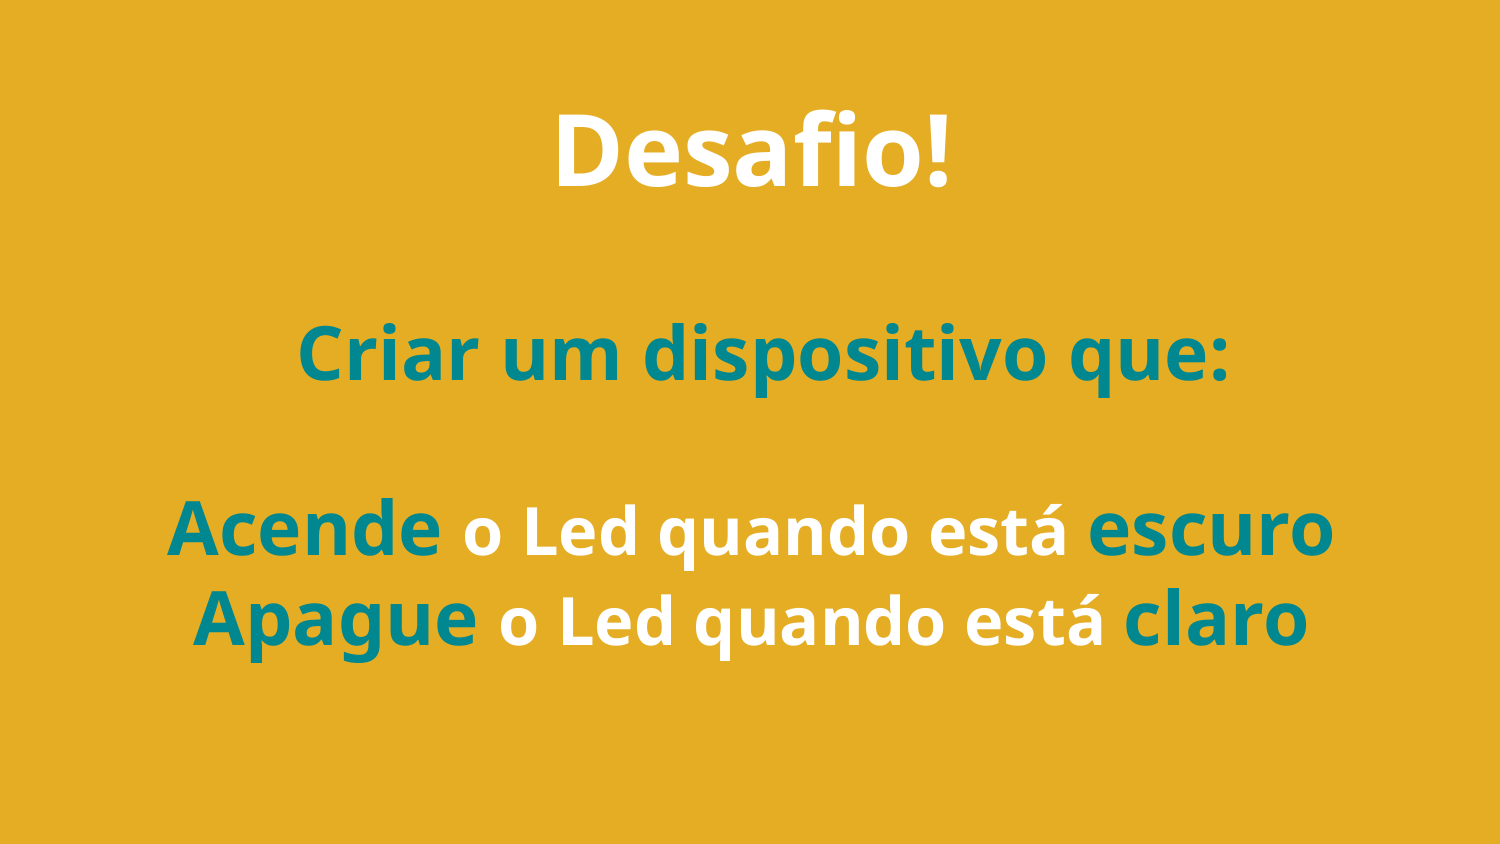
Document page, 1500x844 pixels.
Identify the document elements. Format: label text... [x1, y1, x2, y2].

title Acende o Led quando está escuro Apague o Led quando está claro [77, 464, 1427, 676]
title Desafio! [77, 71, 1427, 198]
title Criar um dispositivo que: [89, 289, 1439, 435]
